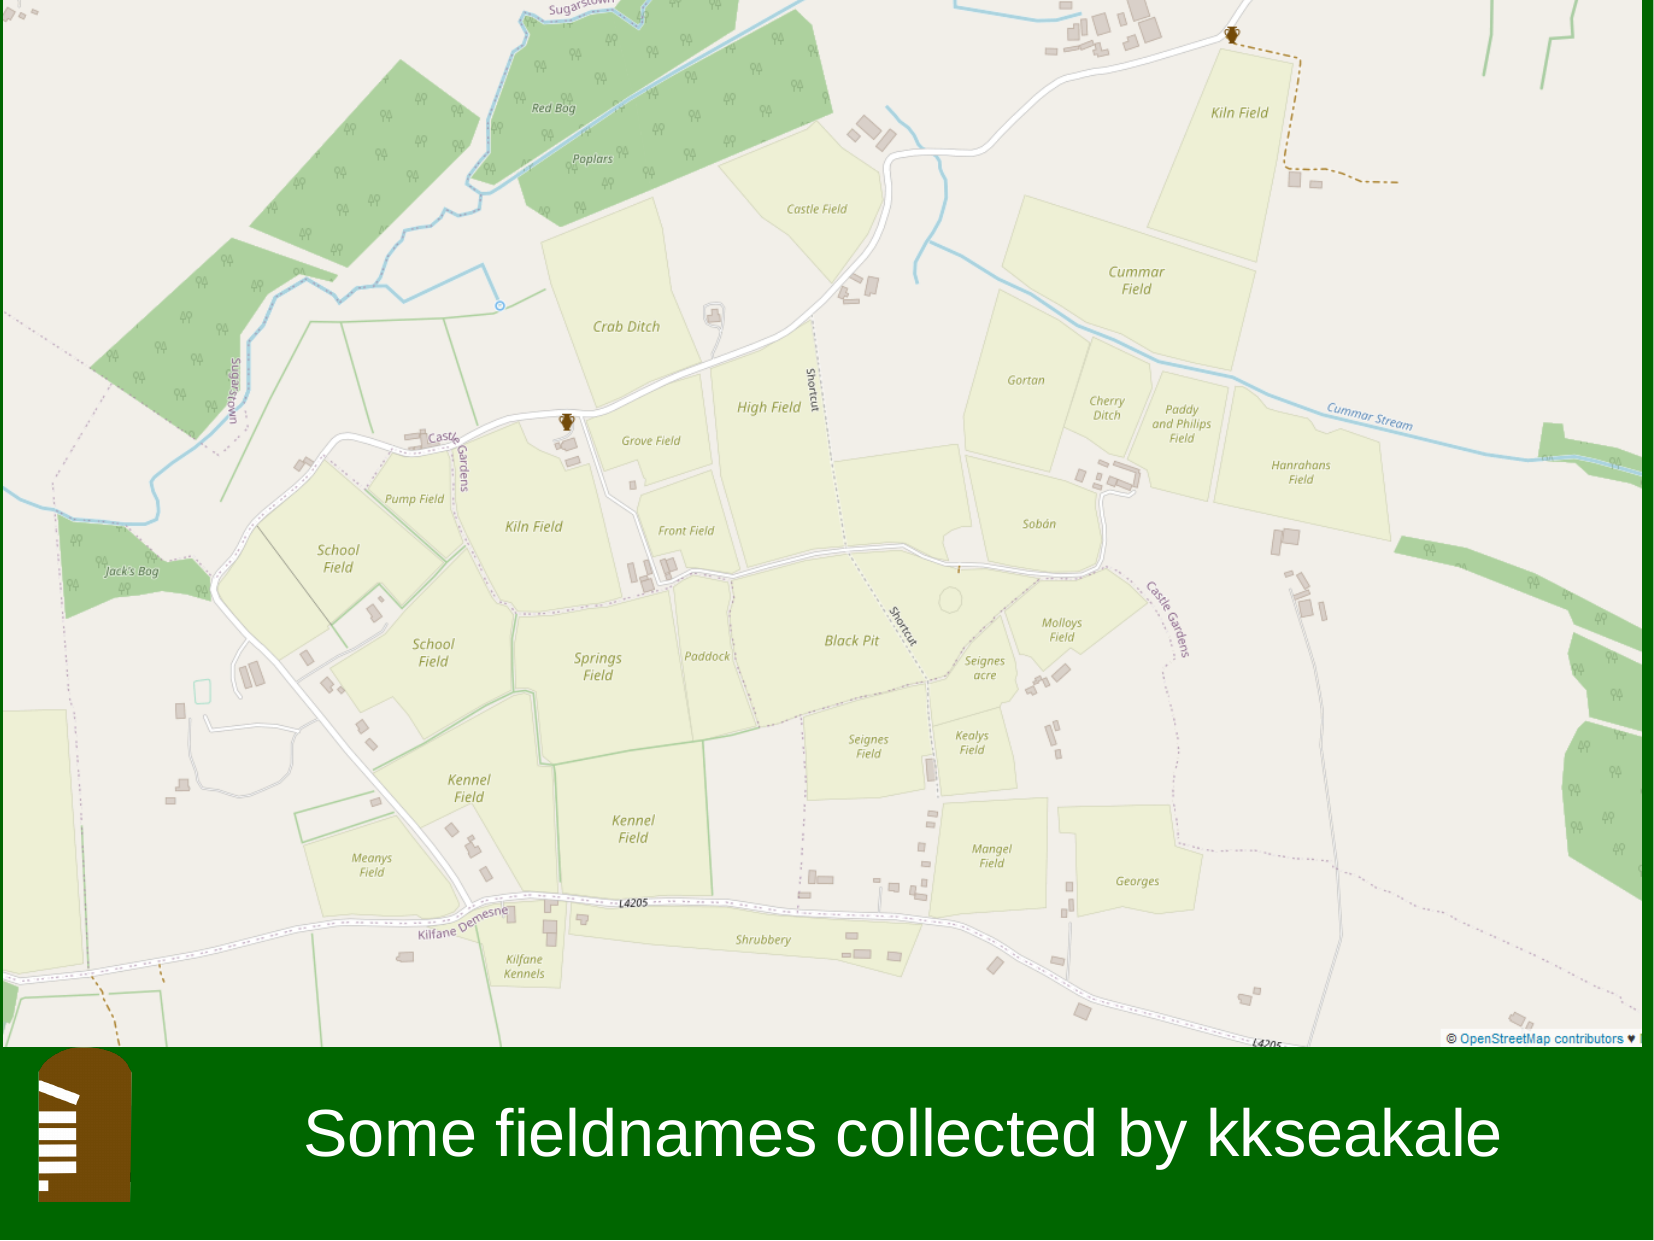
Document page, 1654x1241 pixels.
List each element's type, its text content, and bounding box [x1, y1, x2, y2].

picture [0, 0, 1642, 1217]
subtitle Some fieldnames collected by kkseakale [224, 1074, 1583, 1193]
